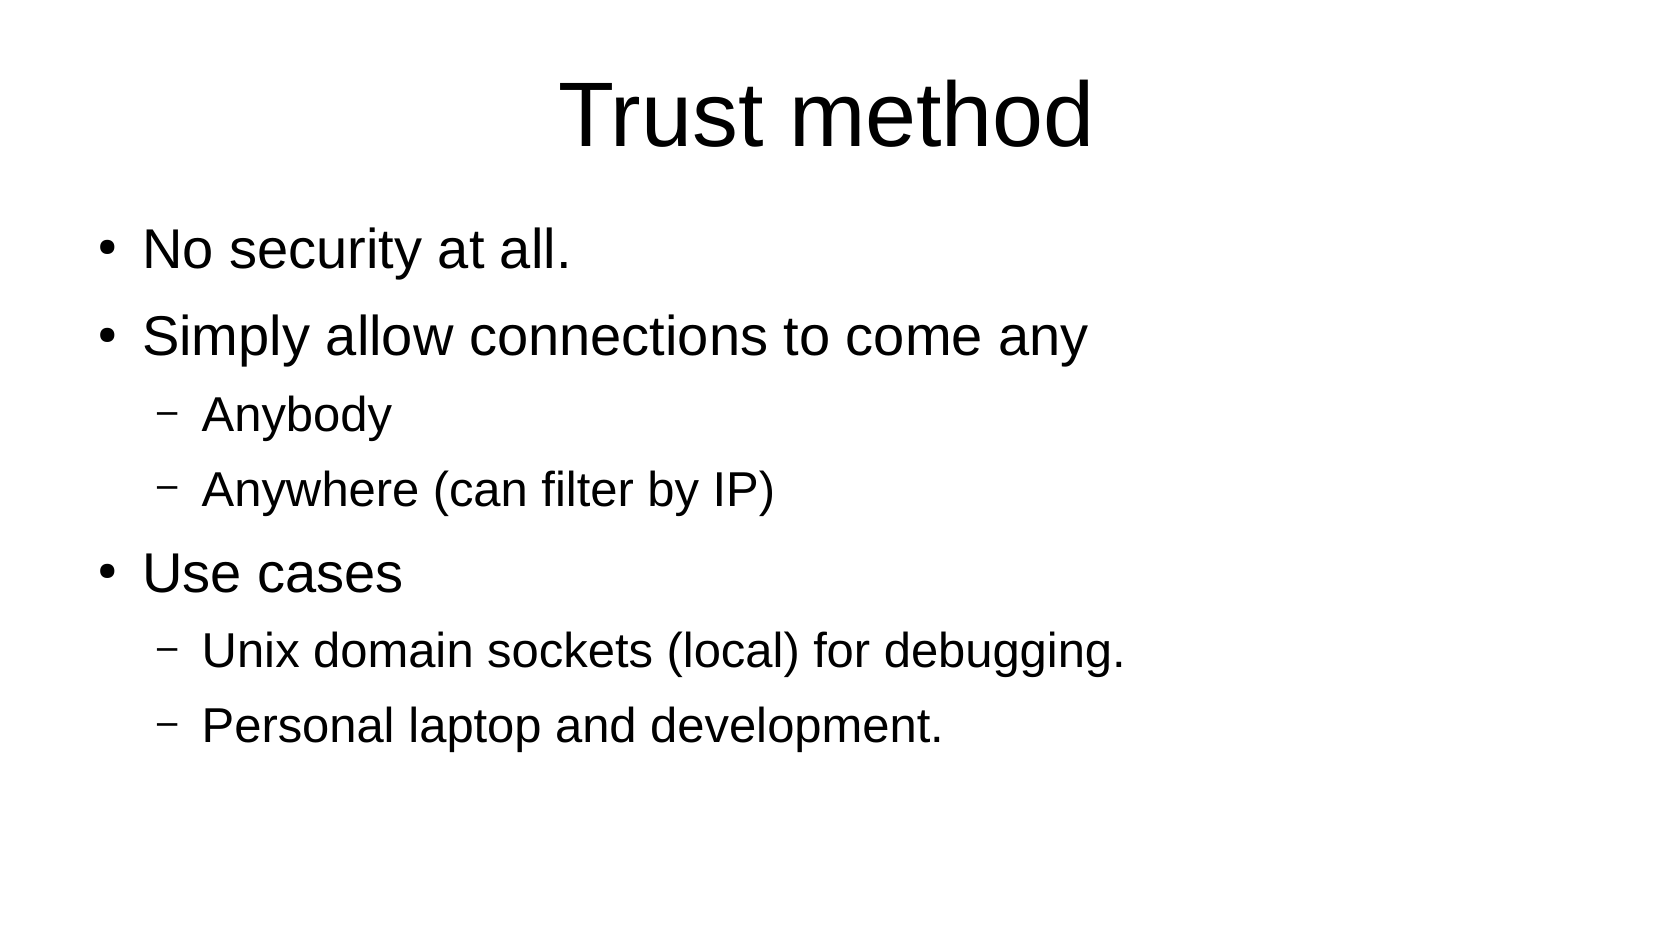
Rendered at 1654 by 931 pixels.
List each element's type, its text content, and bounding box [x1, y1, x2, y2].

title Trust method [82, 37, 1571, 193]
list No security at all. Simply allow connections to come any Anybody Anywhere (can filter by IP) Use cases Unix domain sockets (local) for debugging. Personal laptop and development. [82, 217, 1571, 758]
